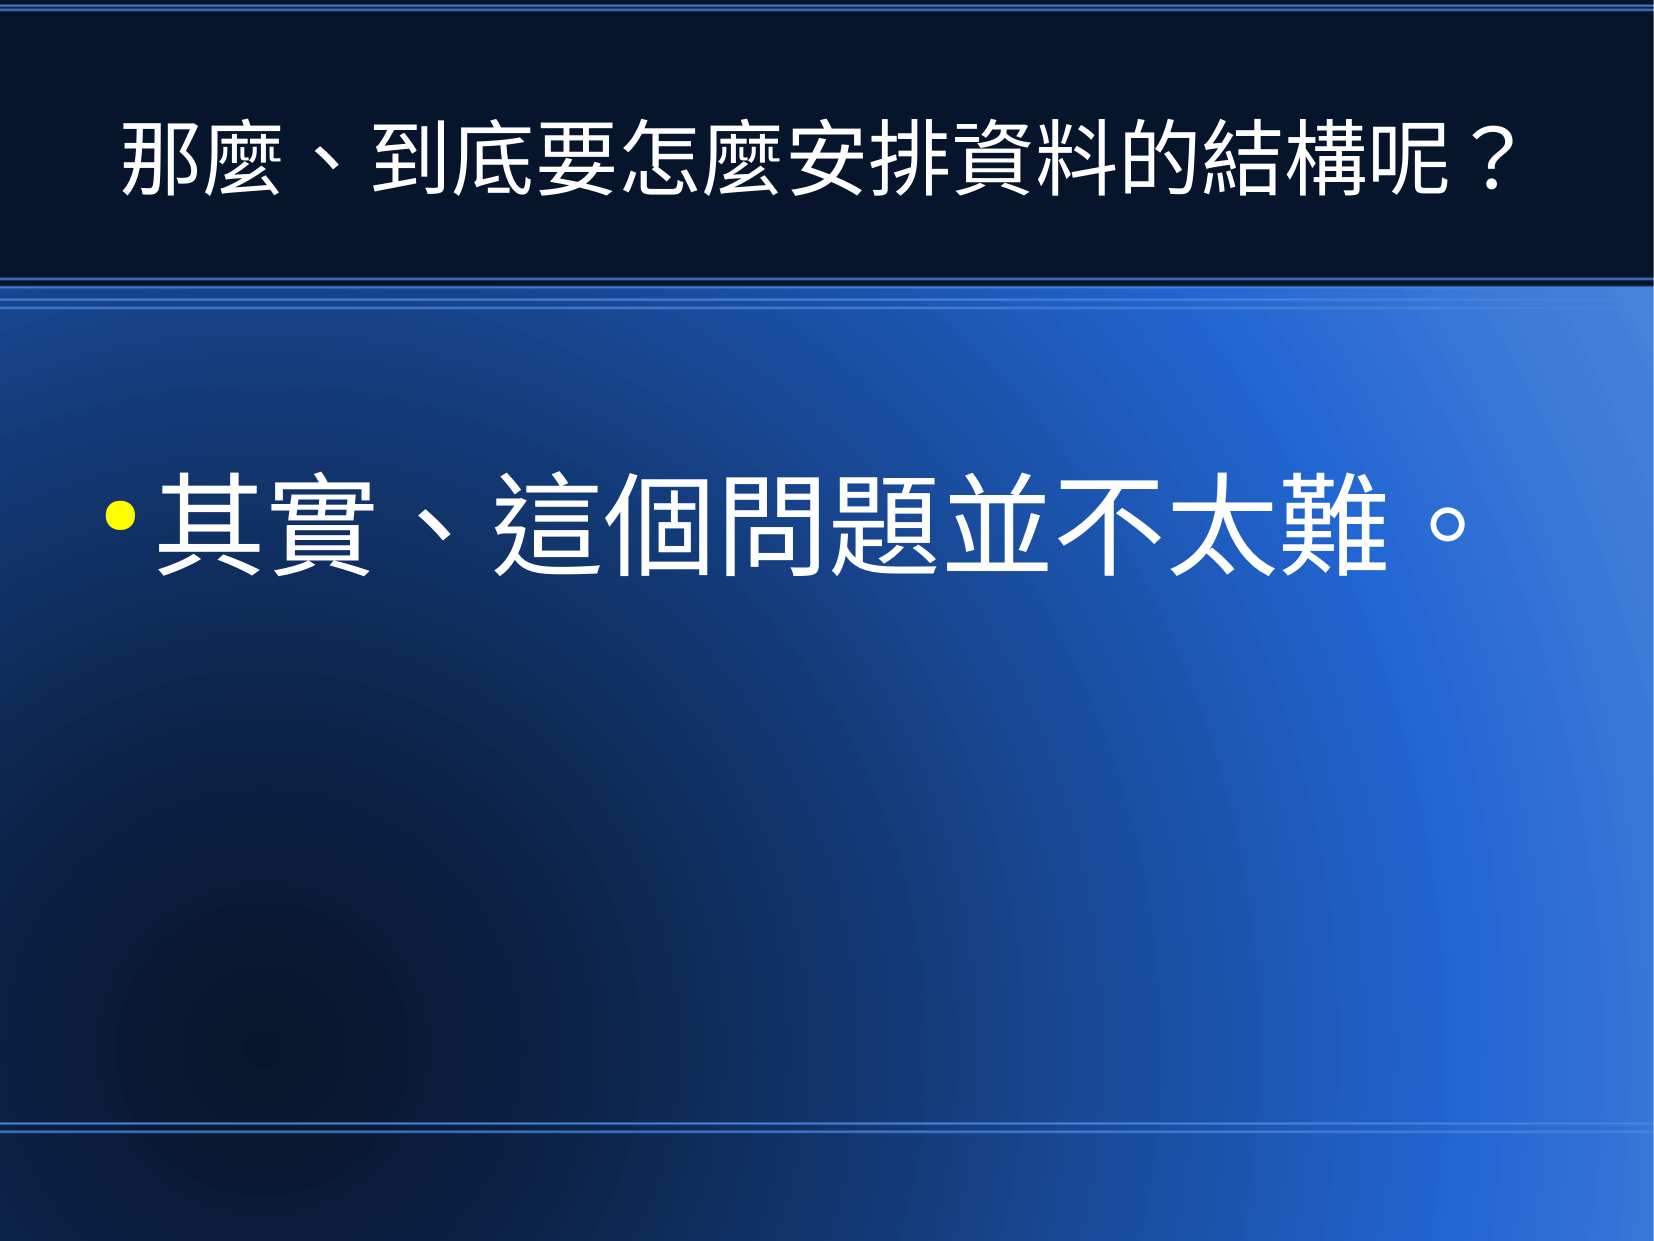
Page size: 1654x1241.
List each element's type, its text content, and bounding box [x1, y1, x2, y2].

list 其實、這個問題並不太難。 [82, 355, 1571, 1241]
picture [0, 0, 1654, 1241]
title 那麼、到底要怎麼安排資料的結構呢？ [82, 49, 1571, 257]
